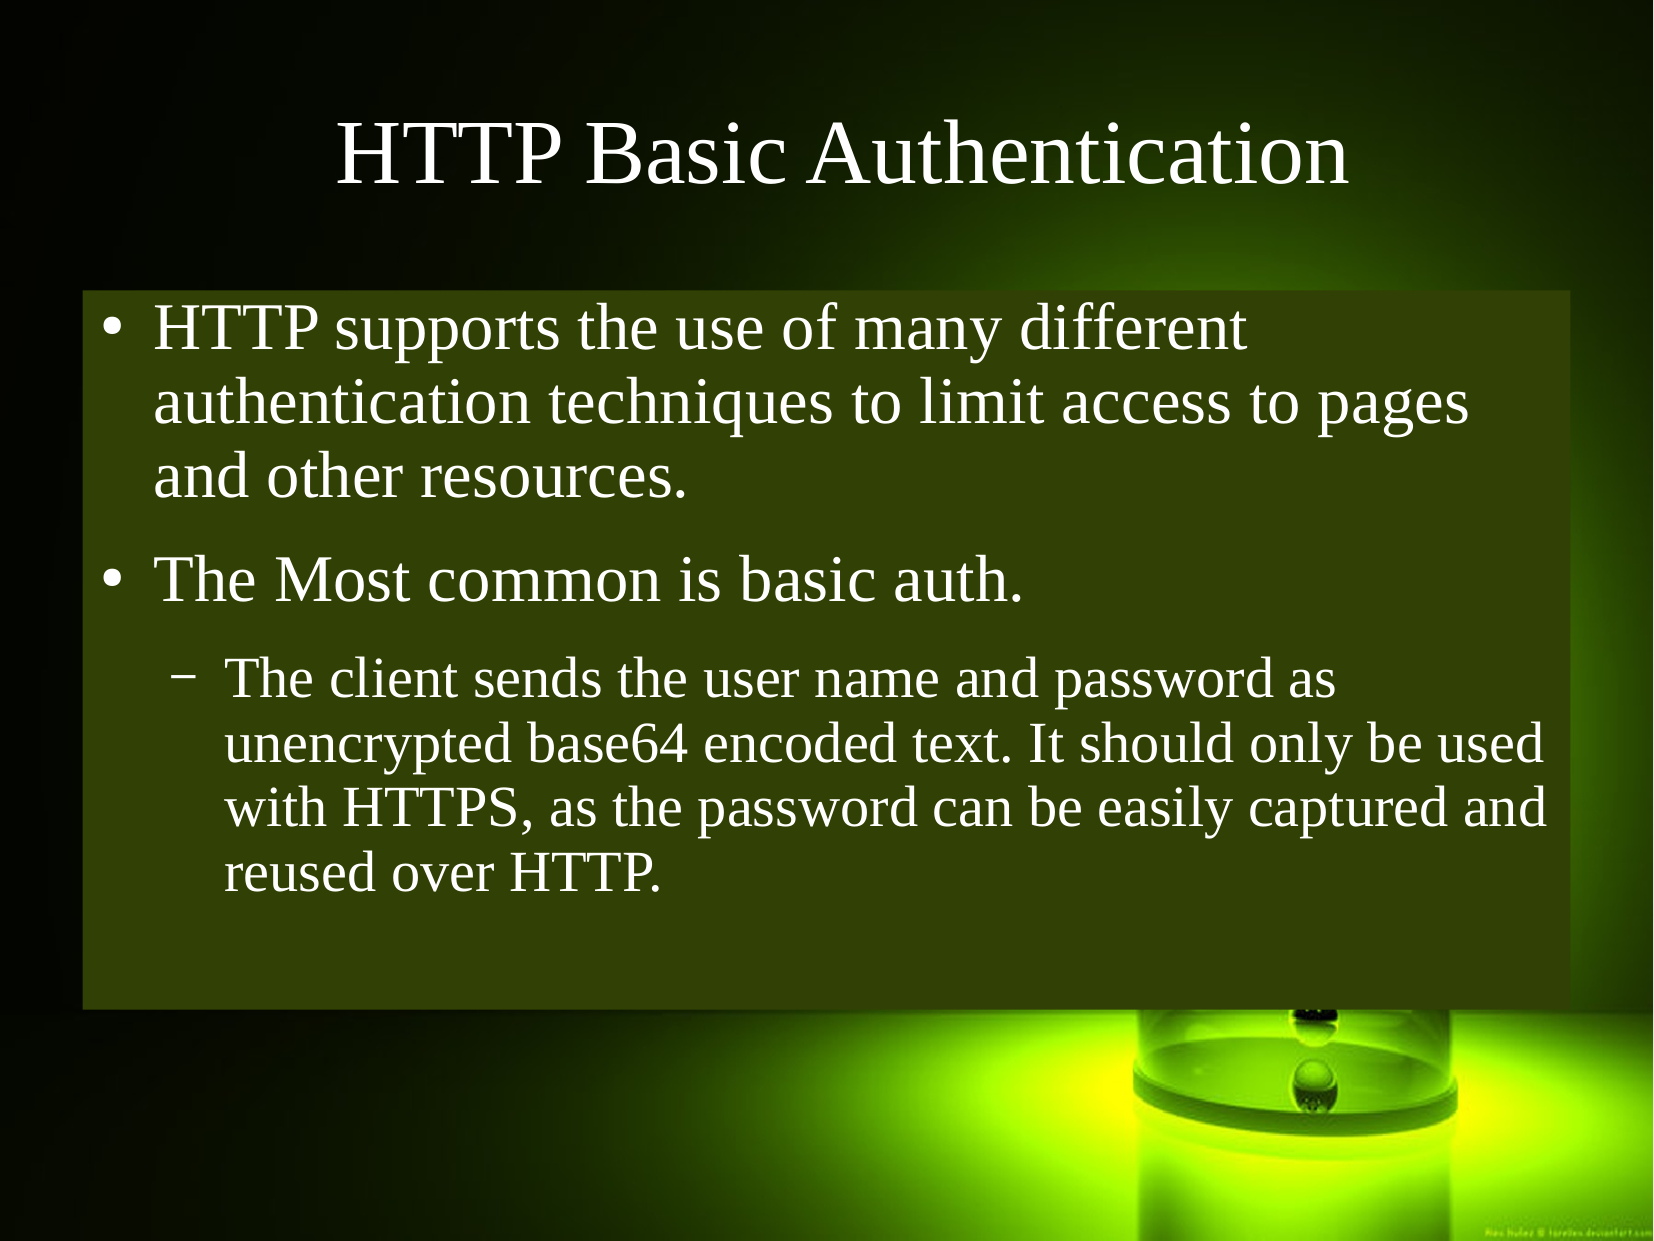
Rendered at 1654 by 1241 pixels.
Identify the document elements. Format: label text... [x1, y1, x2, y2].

list HTTP supports the use of many different authentication techniques to limit access to pages and other resources. The Most common is basic auth. The client sends the user name and password as unencrypted base64 encoded text. It should only be used with HTTPS, as the password can be easily captured and reused over HTTP. [82, 290, 1571, 1010]
picture [0, 0, 1654, 1241]
title HTTP Basic Authentication [82, 49, 1571, 257]
